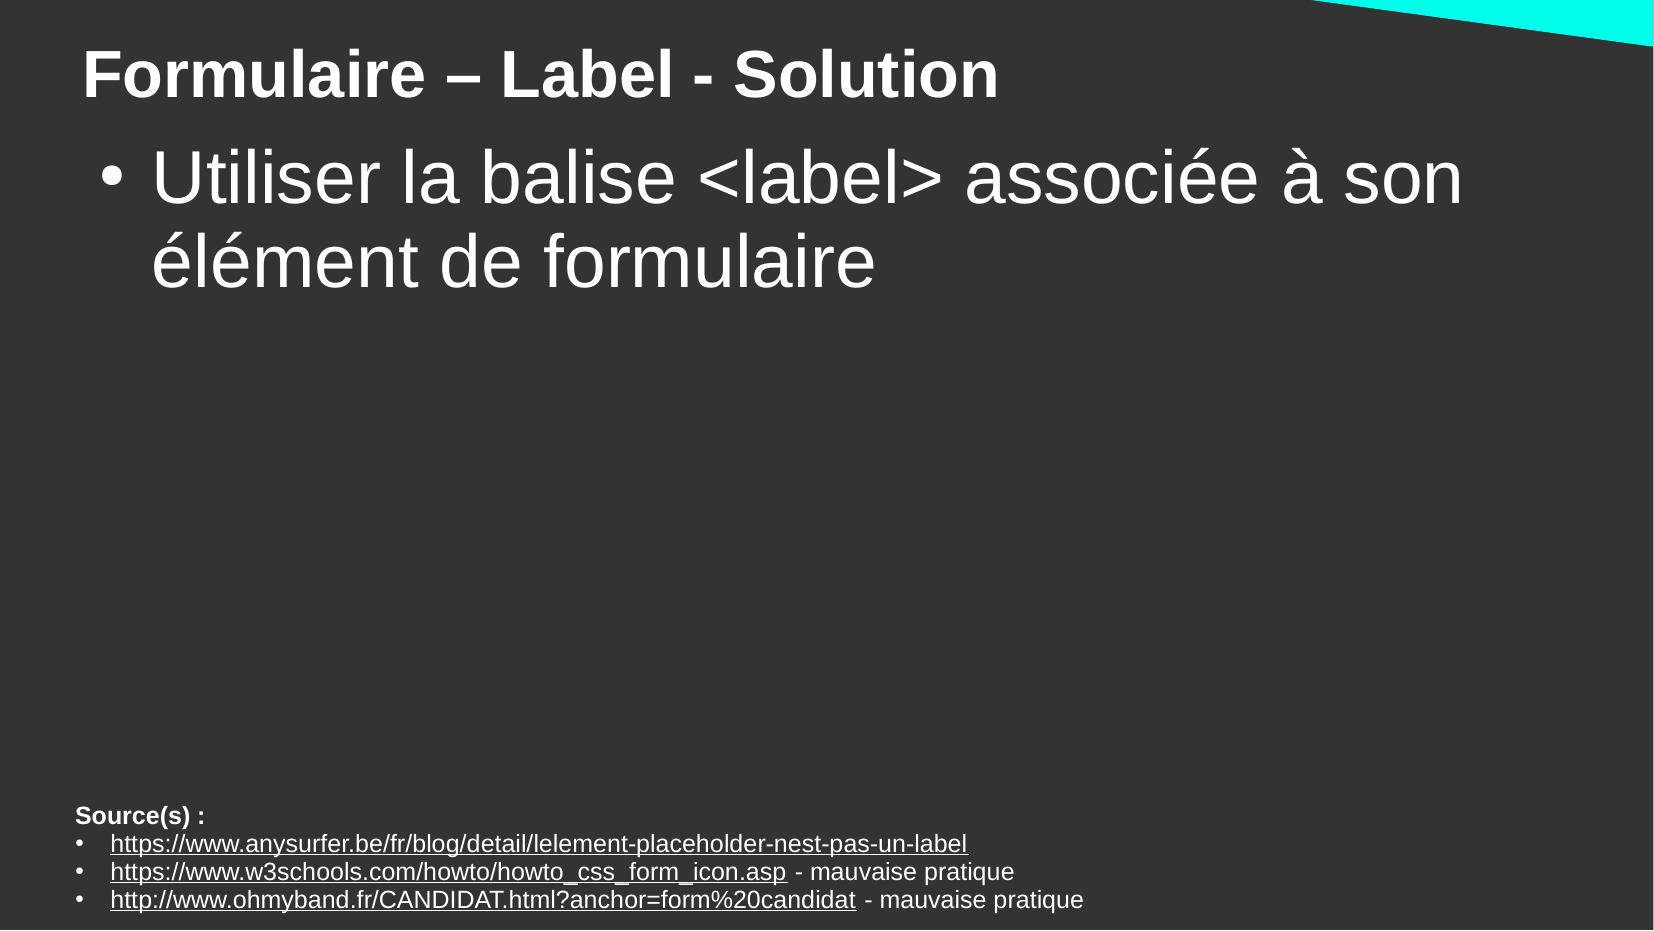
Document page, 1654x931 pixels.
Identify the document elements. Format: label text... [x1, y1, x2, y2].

text_box [1311, 0, 1654, 47]
text_box Source(s) : https://www.anysurfer.be/fr/blog/detail/lelement-placeholder-nest-pas-un-label https://www.w3schools.com/howto/howto_css_form_icon.asp - mauvaise pratique http://www.ohmyband.fr/CANDIDAT.html?anchor=form%20candidat - mauvaise pratique [60, 794, 1546, 931]
title Formulaire – Label - Solution [82, 37, 1571, 114]
list Utiliser la balise <label> associée à son élément de formulaire [80, 135, 1620, 709]
